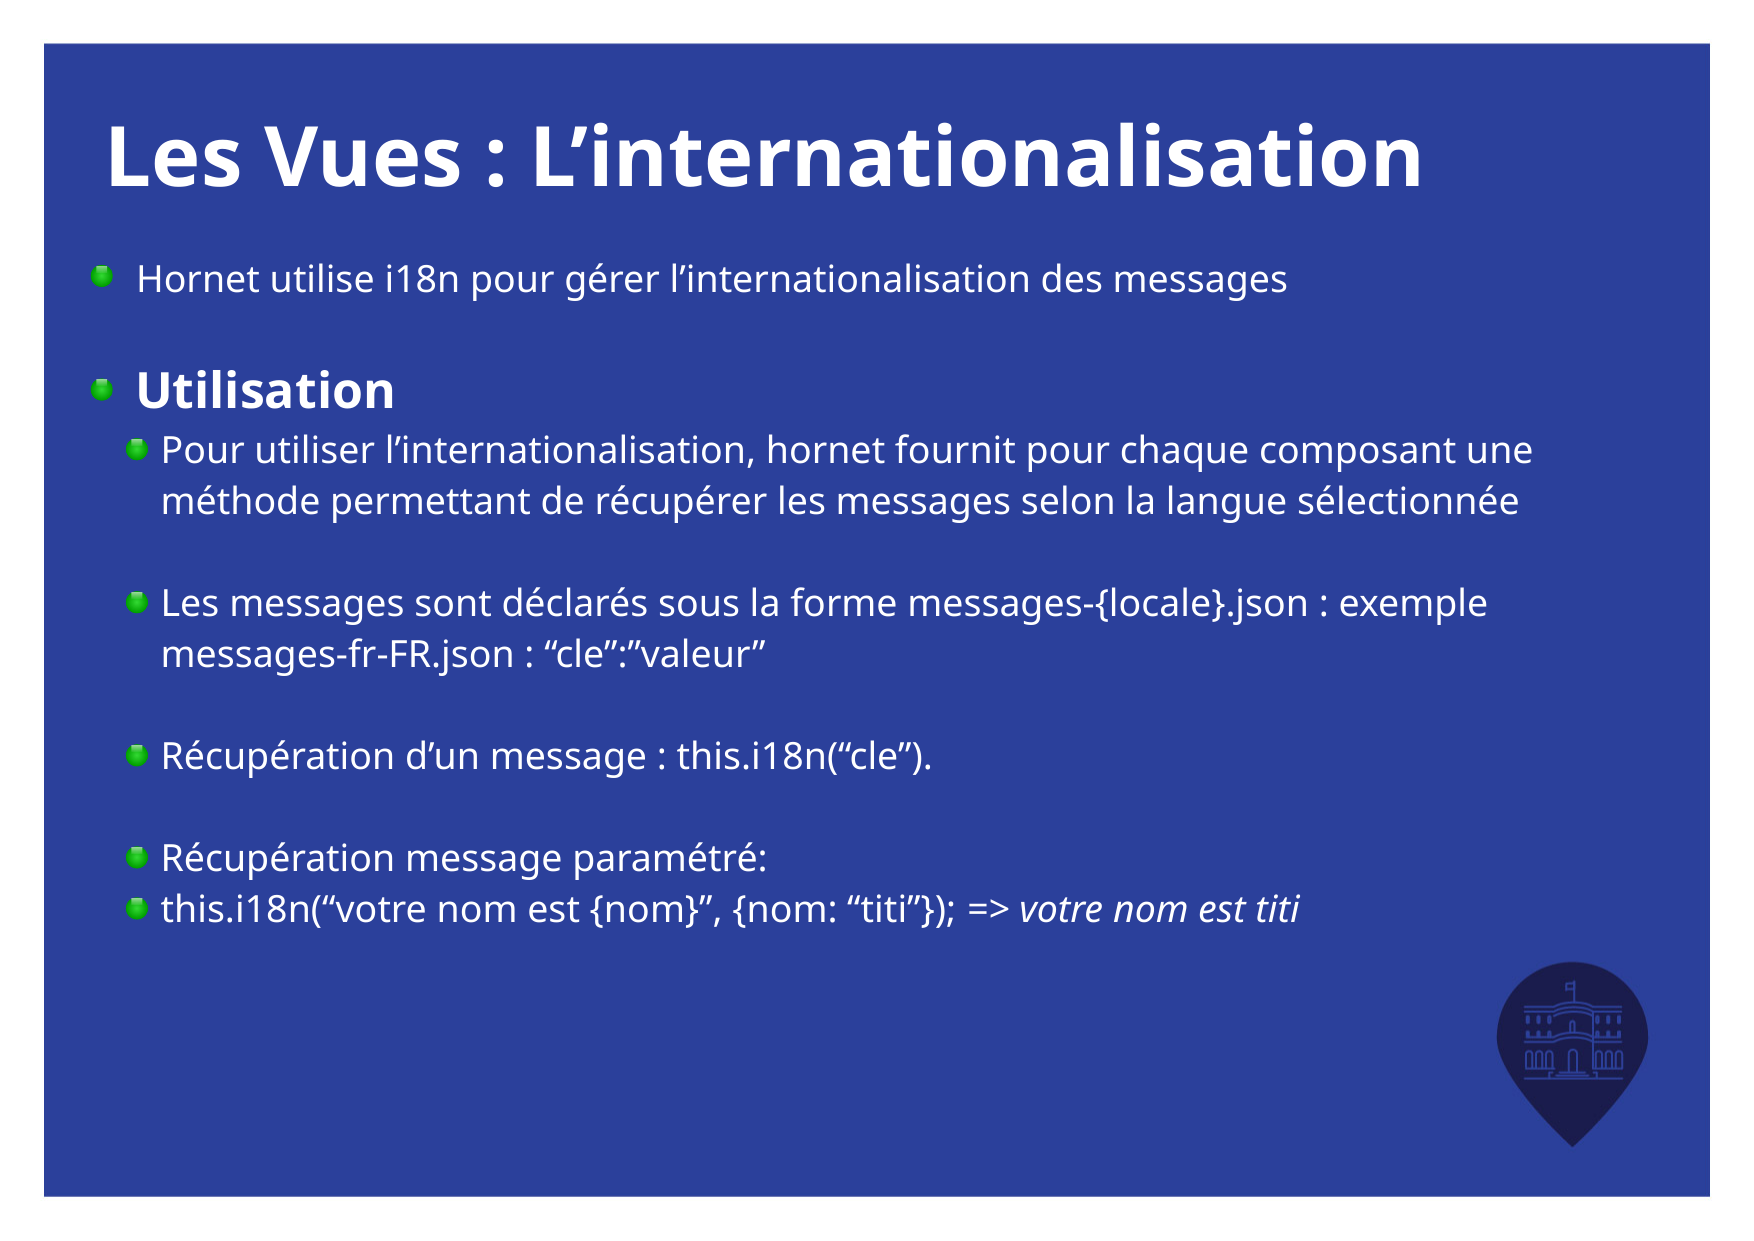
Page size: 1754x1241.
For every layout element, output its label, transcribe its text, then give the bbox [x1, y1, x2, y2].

text_box Hornet utilise i18n pour gérer l’internationalisation des messages Utilisation Pour utiliser l’internationalisation, hornet fournit pour chaque composant une méthode permettant de récupérer les messages selon la langue sélectionnée Les messages sont déclarés sous la forme messages-{locale}.json : exemple messages-fr-FR.json : “cle”:”valeur” Récupération d’un message : this.i18n(“cle”). Récupération message paramétré: this.i18n(“votre nom est {nom}”, {nom: “titi”}); => votre nom est titi [75, 240, 1688, 1231]
title Les Vues : L’internationalisation [87, 49, 1666, 240]
picture [0, 0, 1754, 1241]
